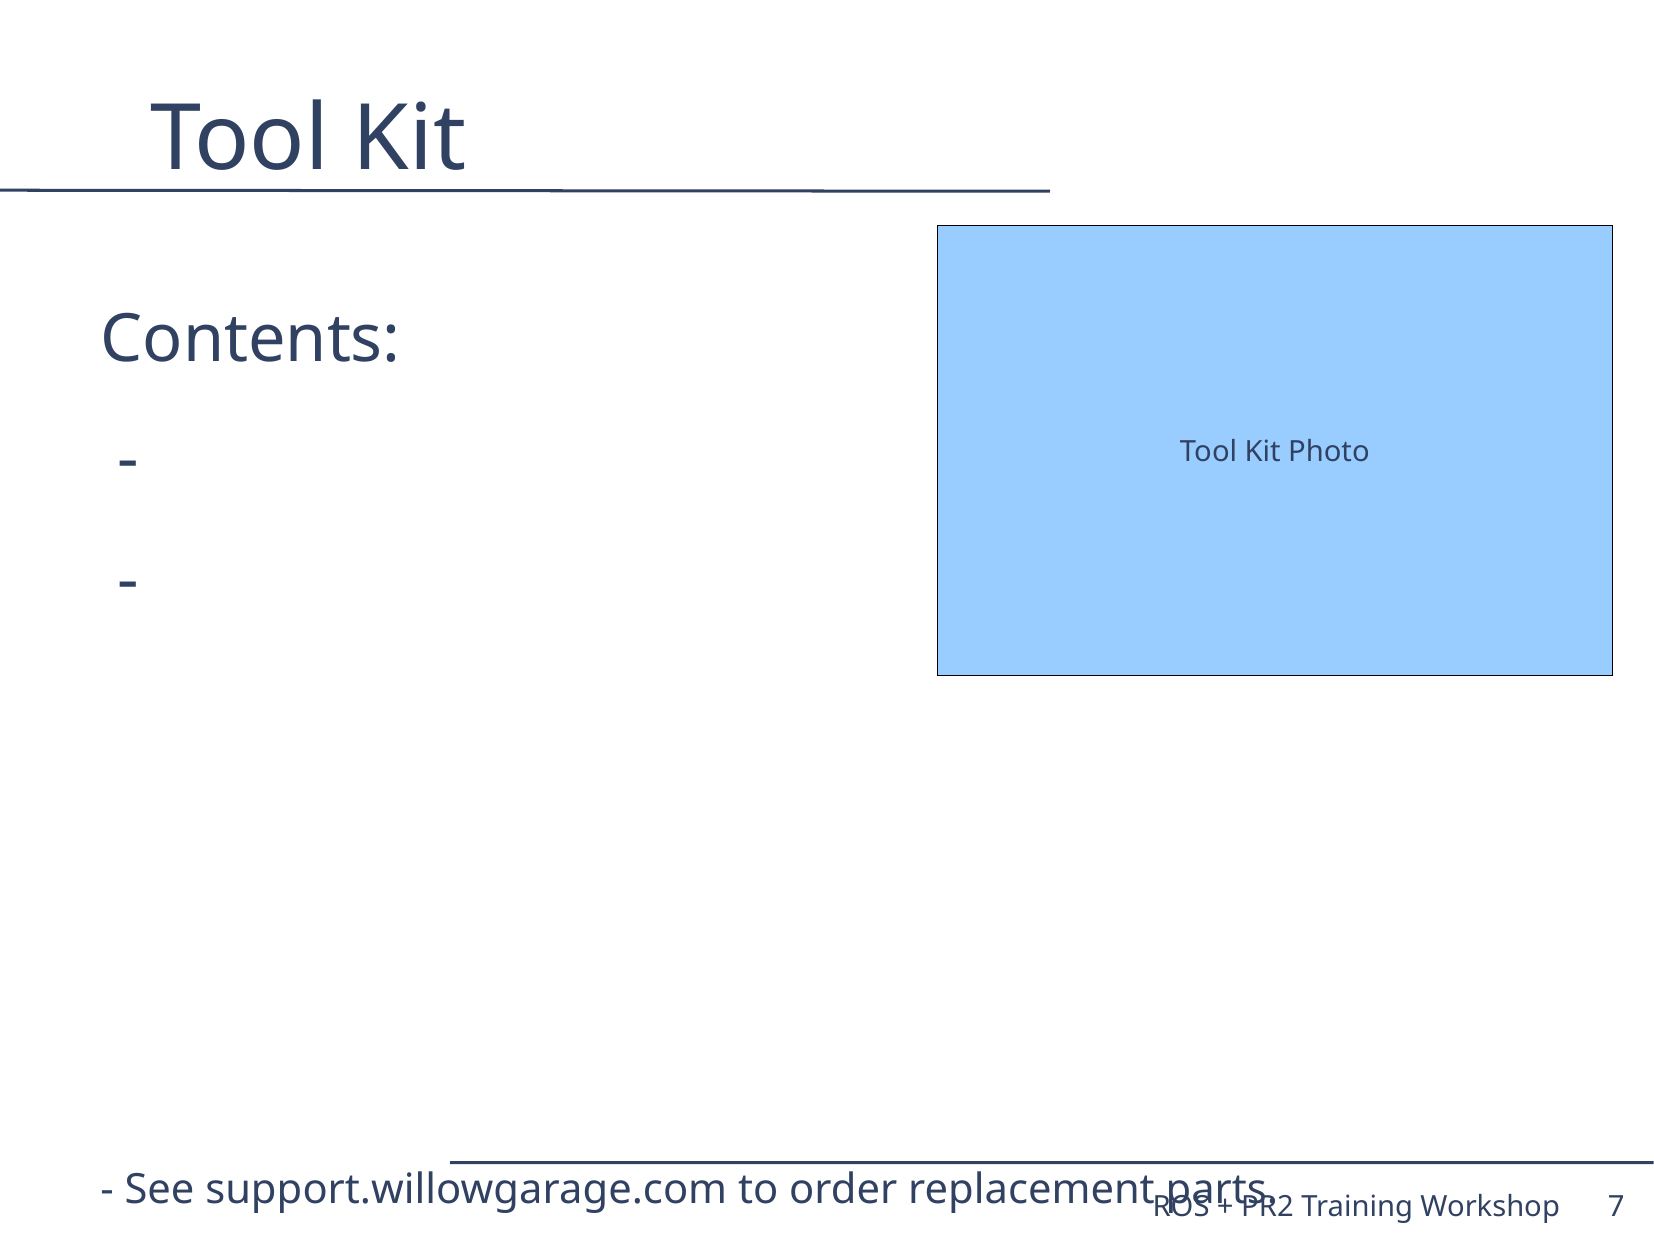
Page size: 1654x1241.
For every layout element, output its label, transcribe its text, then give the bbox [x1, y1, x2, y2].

title Tool Kit [150, 37, 1639, 230]
list Contents: - - - See support.willowgarage.com to order replacement parts. [82, 290, 1571, 1109]
text_box Tool Kit Photo [937, 225, 1613, 676]
